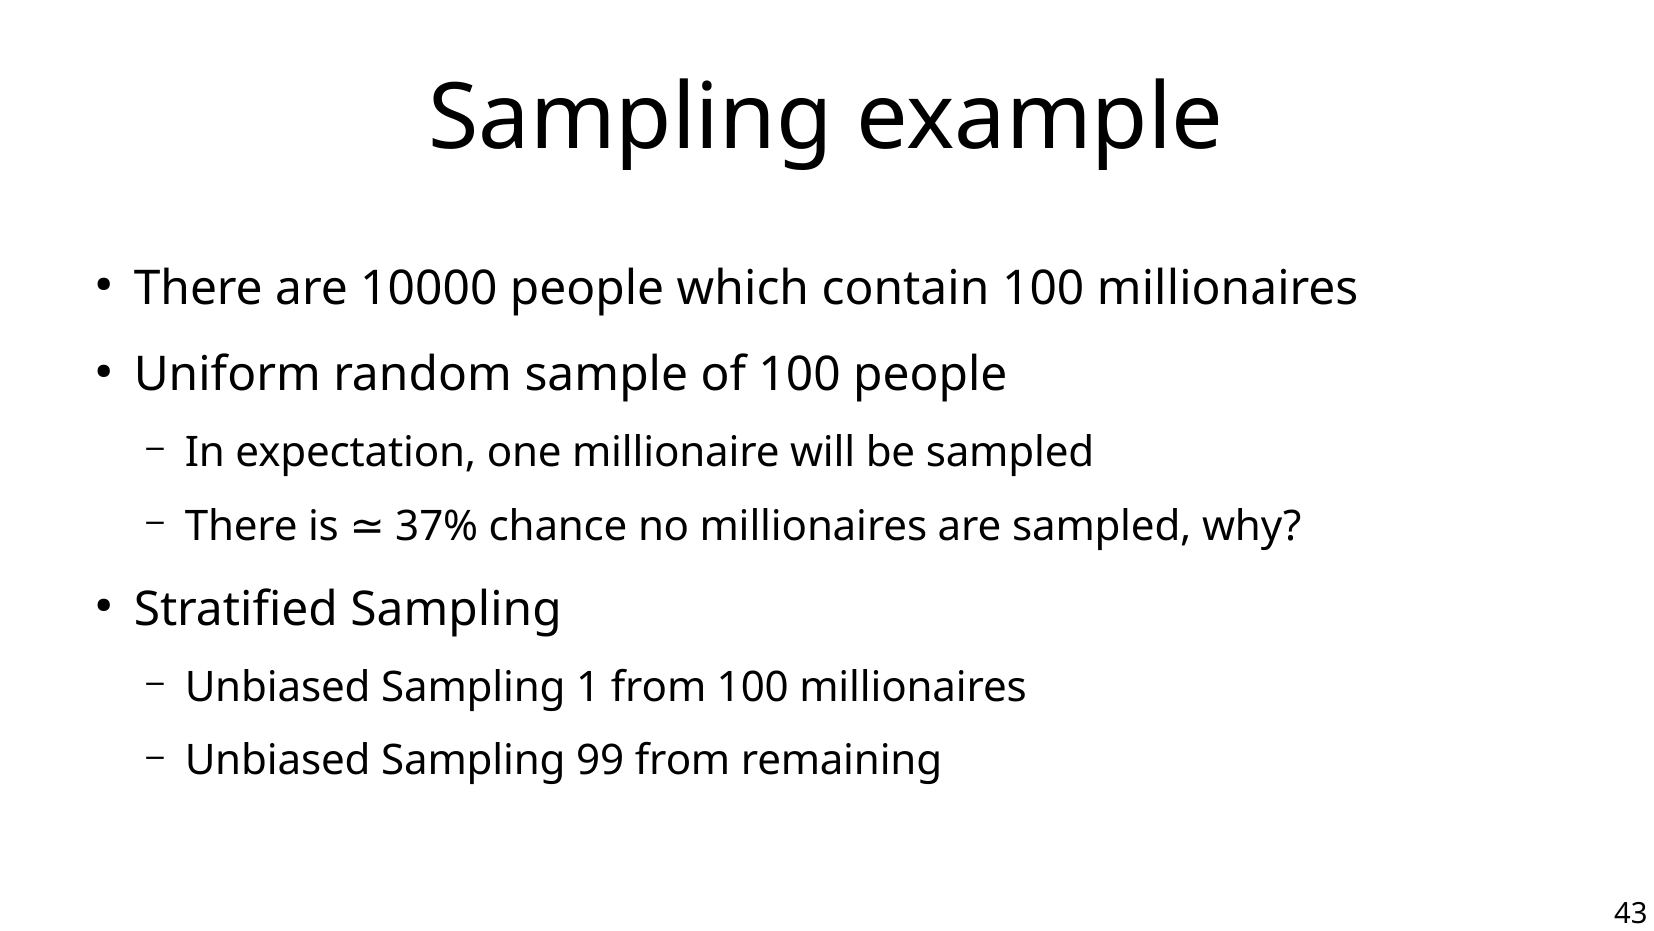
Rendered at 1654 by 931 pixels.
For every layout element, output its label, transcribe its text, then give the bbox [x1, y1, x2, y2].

list There are 10000 people which contain 100 millionaires Uniform random sample of 100 people In expectation, one millionaire will be sampled There is ≃ 37% chance no millionaires are sampled, why? Stratified Sampling Unbiased Sampling 1 from 100 millionaires Unbiased Sampling 99 from remaining [82, 253, 1571, 793]
title Sampling example [82, 1, 1571, 226]
